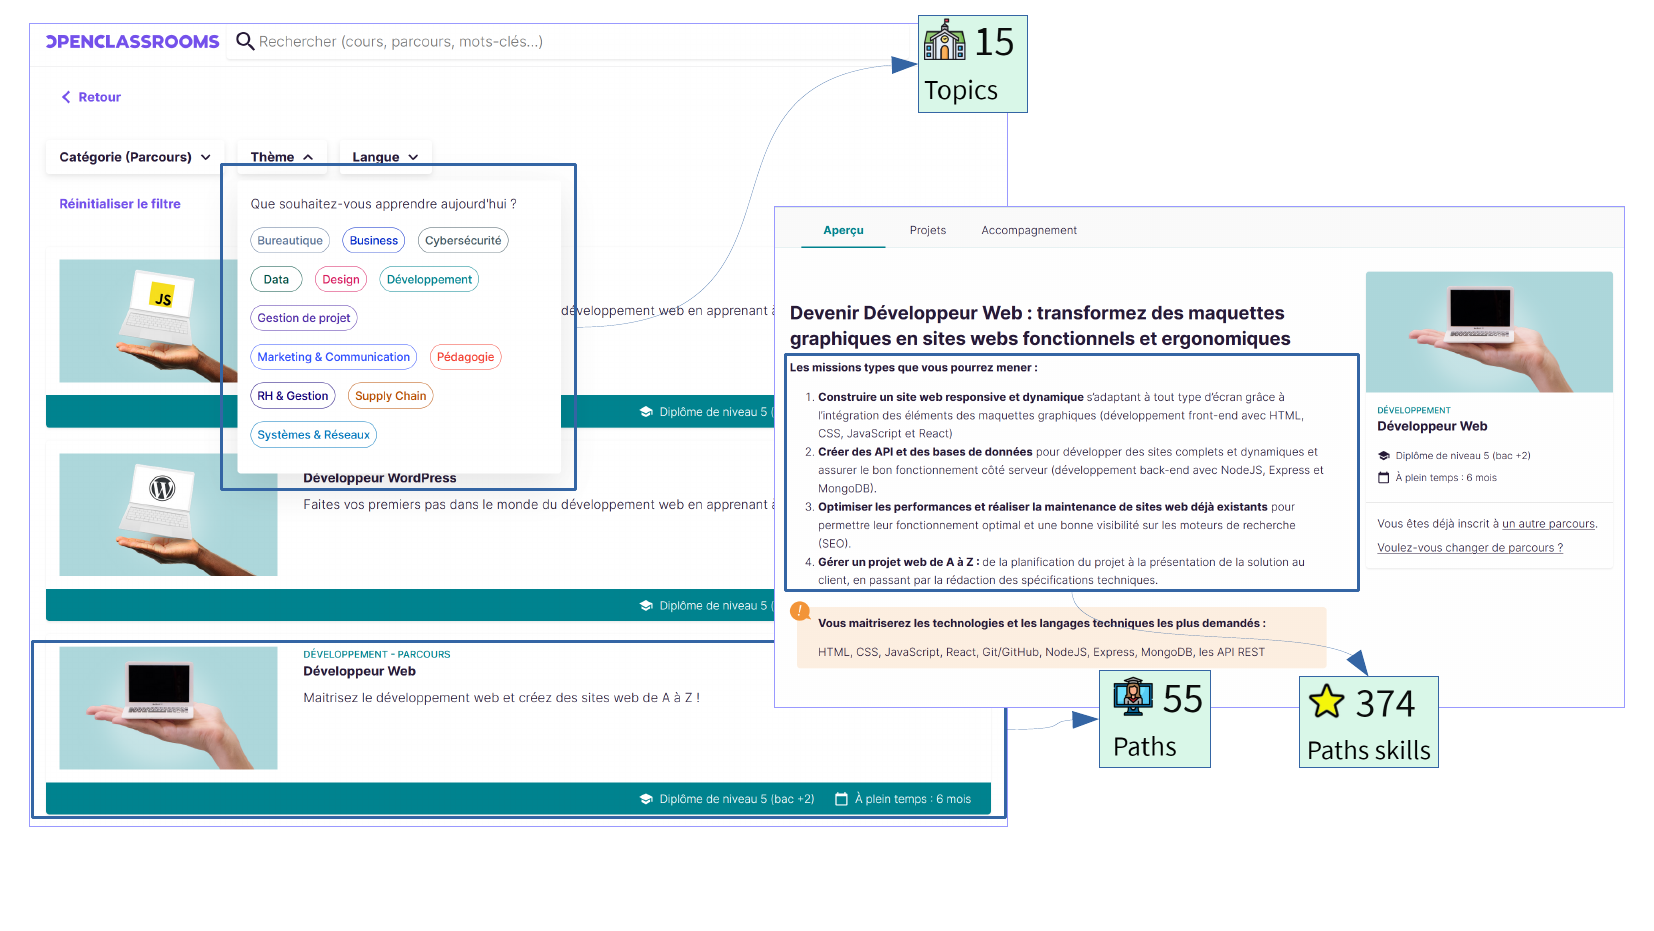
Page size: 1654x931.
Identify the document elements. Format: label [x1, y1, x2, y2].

picture [29, 15, 1625, 827]
